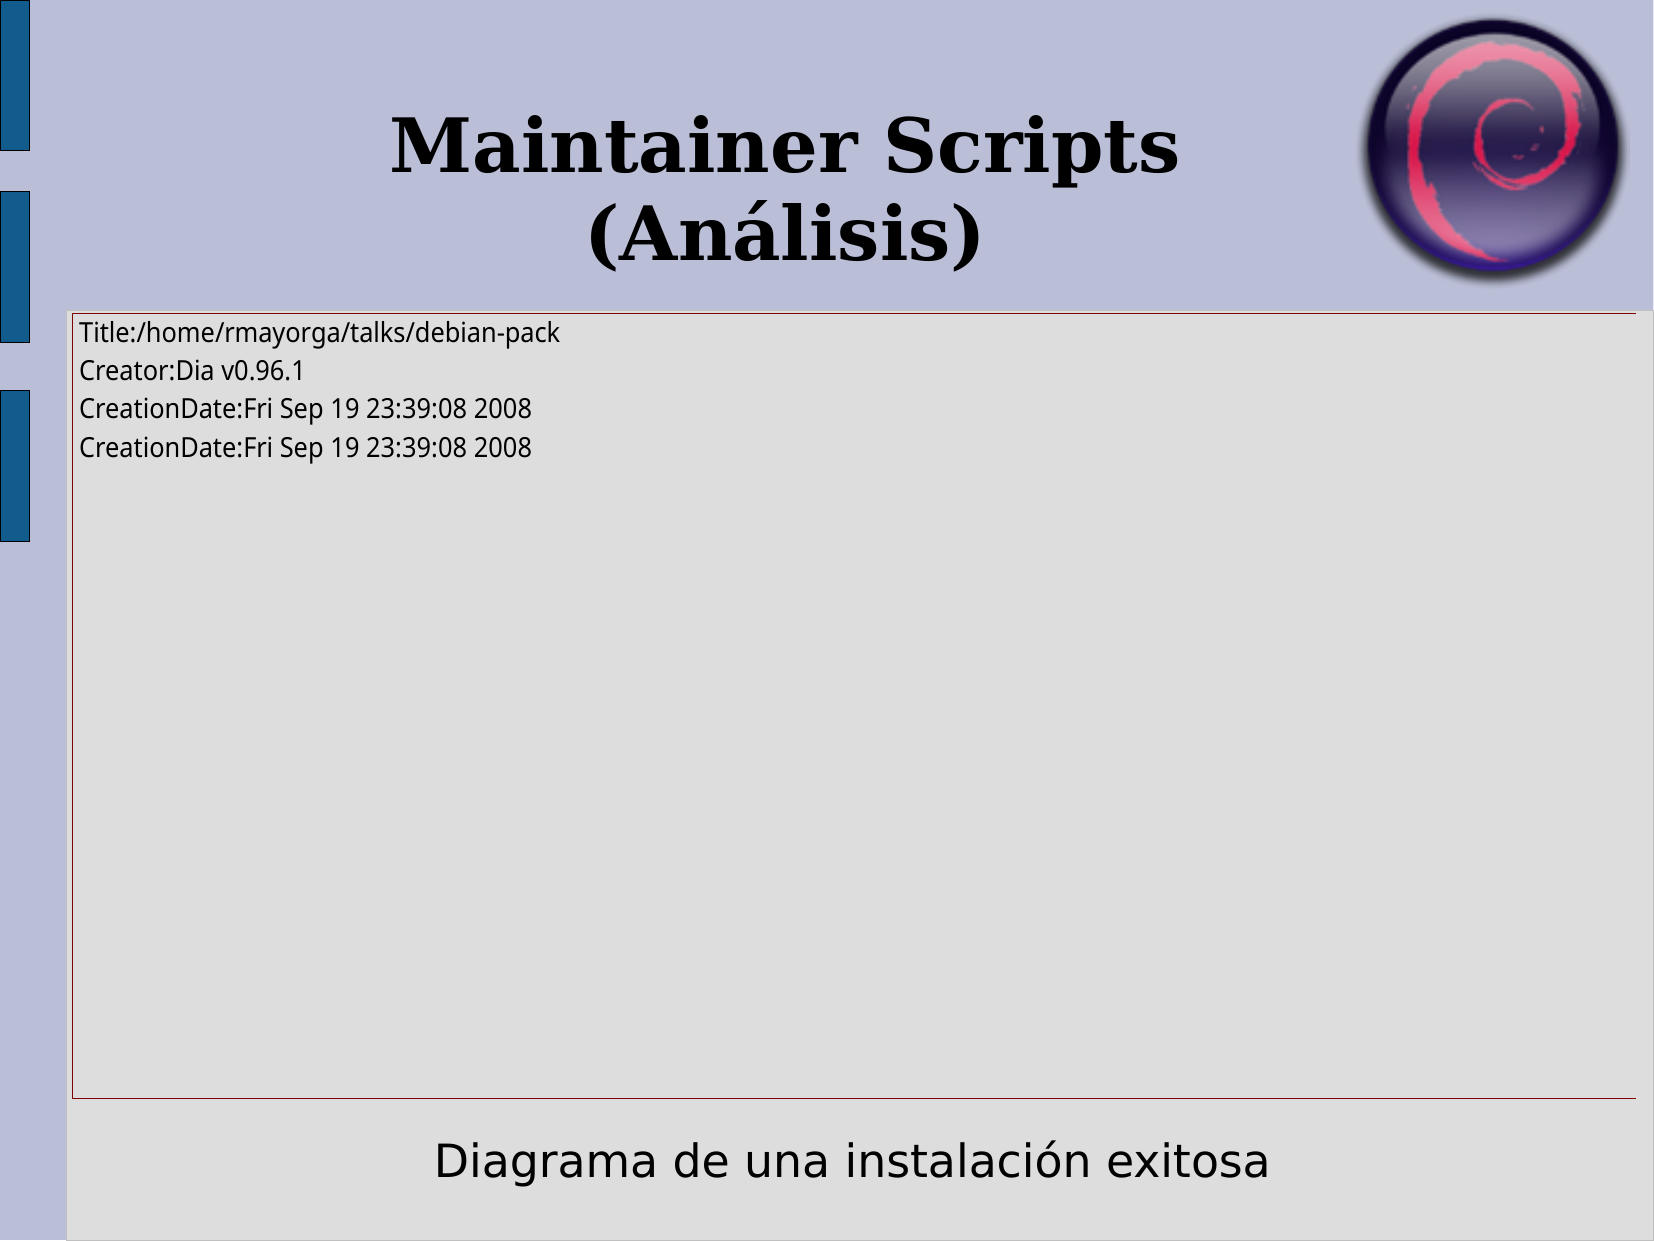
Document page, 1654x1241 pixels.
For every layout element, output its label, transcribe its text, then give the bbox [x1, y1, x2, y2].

picture [70, 311, 1636, 1099]
text_box Maintainer Scripts (Análisis) [17, 94, 1554, 384]
picture [1334, 5, 1630, 302]
text_box Diagrama de una instalación exitosa [419, 1127, 1306, 1197]
